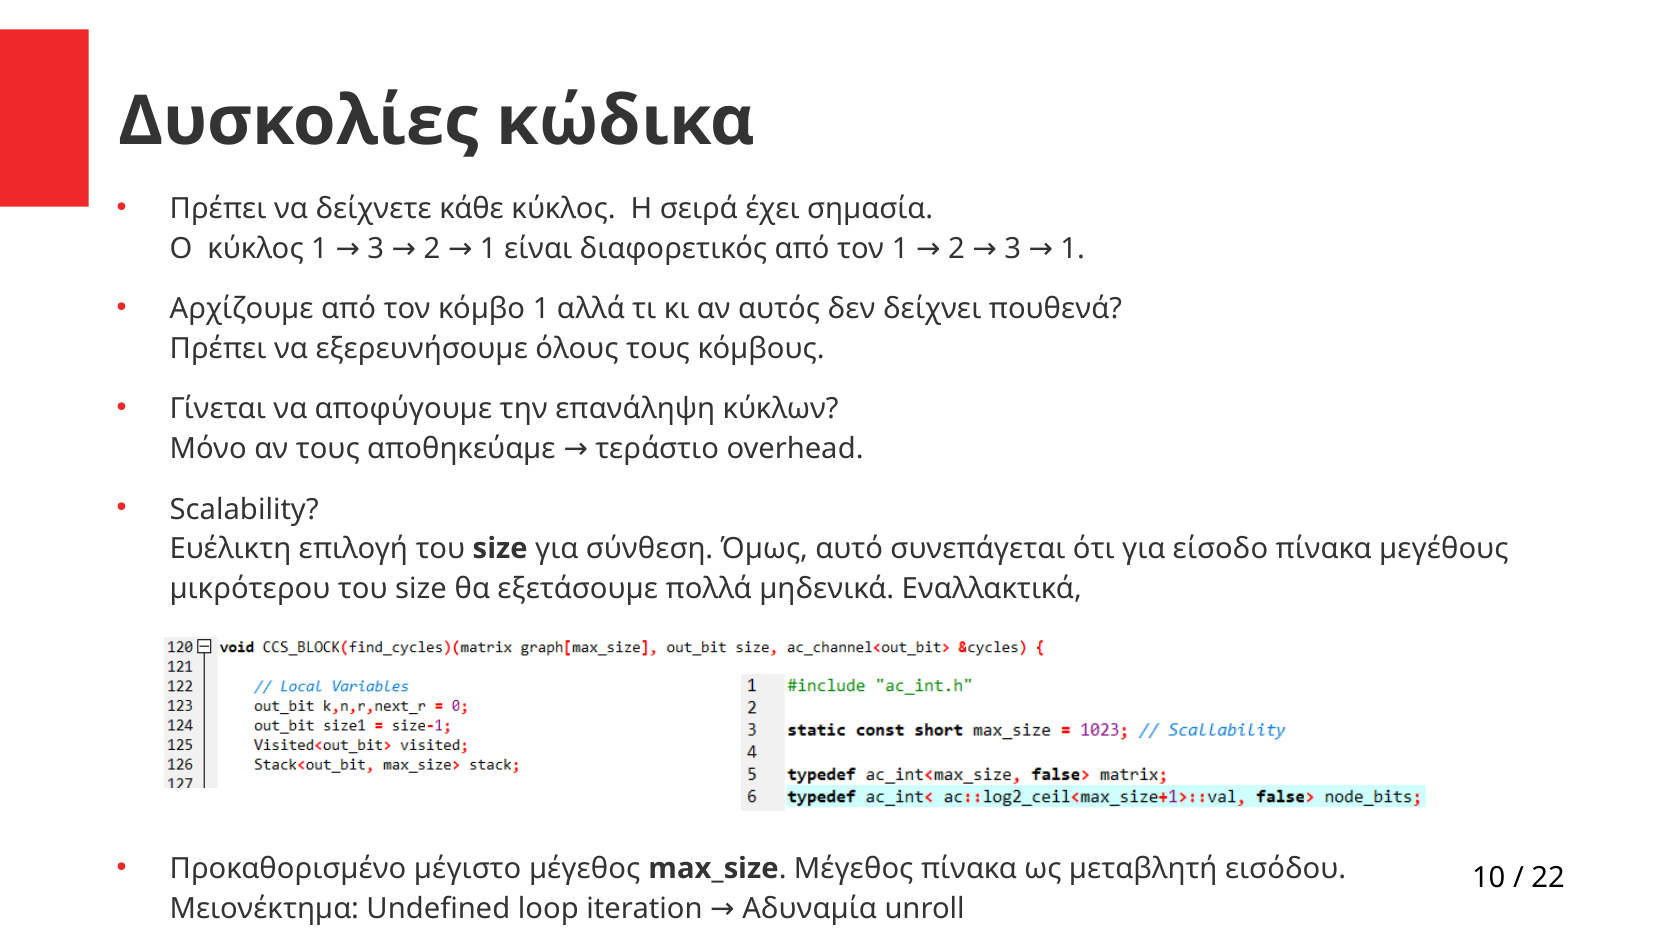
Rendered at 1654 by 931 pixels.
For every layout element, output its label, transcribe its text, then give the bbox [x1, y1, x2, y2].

picture [164, 637, 1426, 811]
list Πρέπει να δείχνετε κάθε κύκλος. Η σειρά έχει σημασία. Ο κύκλος 1 → 3 → 2 → 1 είναι διαφορετικός από τον 1 → 2 → 3 → 1. Αρχίζουμε από τον κόμβο 1 αλλά τι κι αν αυτός δεν δείχνει πουθενά? Πρέπει να εξερευνήσουμε όλους τους κόμβους. Γίνεται να αποφύγουμε την επανάληψη κύκλων? Μόνο αν τους αποθηκεύαμε → τεράστιο overhead. Scalability? Ευέλικτη επιλογή του size για σύνθεση. Όμως, αυτό συνεπάγεται ότι για είσοδο πίνακα μεγέθους μικρότερου του size θα εξετάσουμε πολλά μηδενικά. Εναλλακτικά, Προκαθορισμένο μέγιστο μέγεθος max_size. Μέγεθος πίνακα ως μεταβλητή εισόδου. Μειονέκτημα: Undefined loop iteration → Αδυναμία unroll [98, 187, 1576, 911]
title Δυσκολίες κώδικα [118, 29, 1595, 207]
